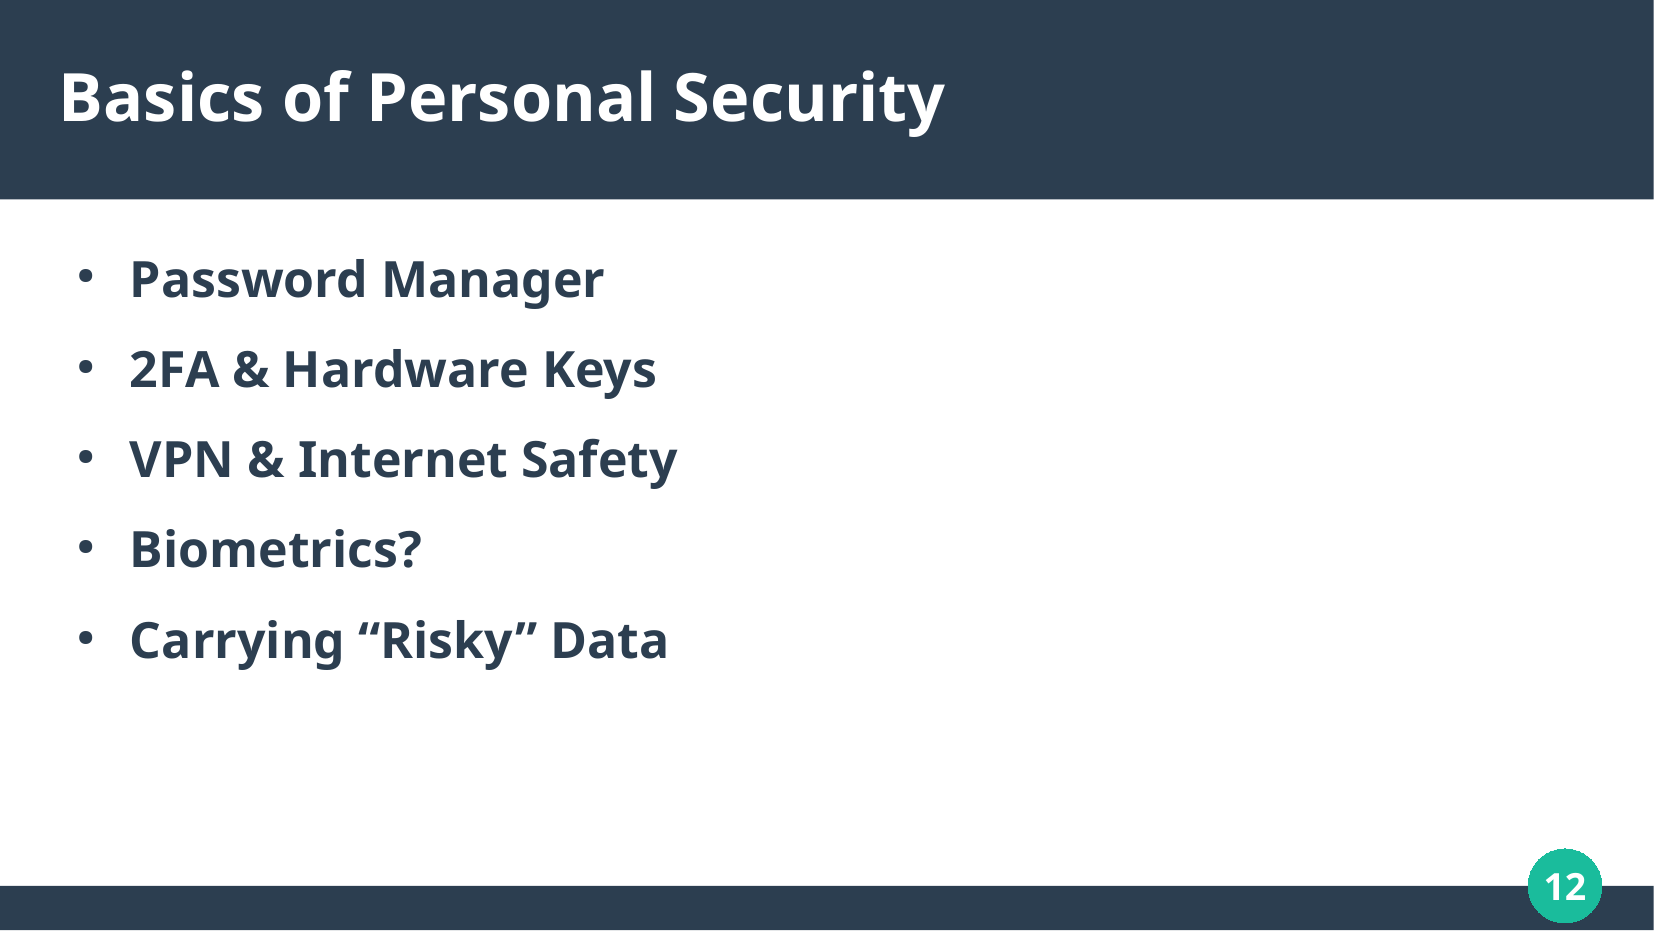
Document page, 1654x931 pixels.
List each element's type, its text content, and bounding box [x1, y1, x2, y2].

list Password Manager 2FA & Hardware Keys VPN & Internet Safety Biometrics? Carrying “Risky” Data [59, 243, 1595, 864]
title Basics of Personal Security [59, 37, 1595, 155]
